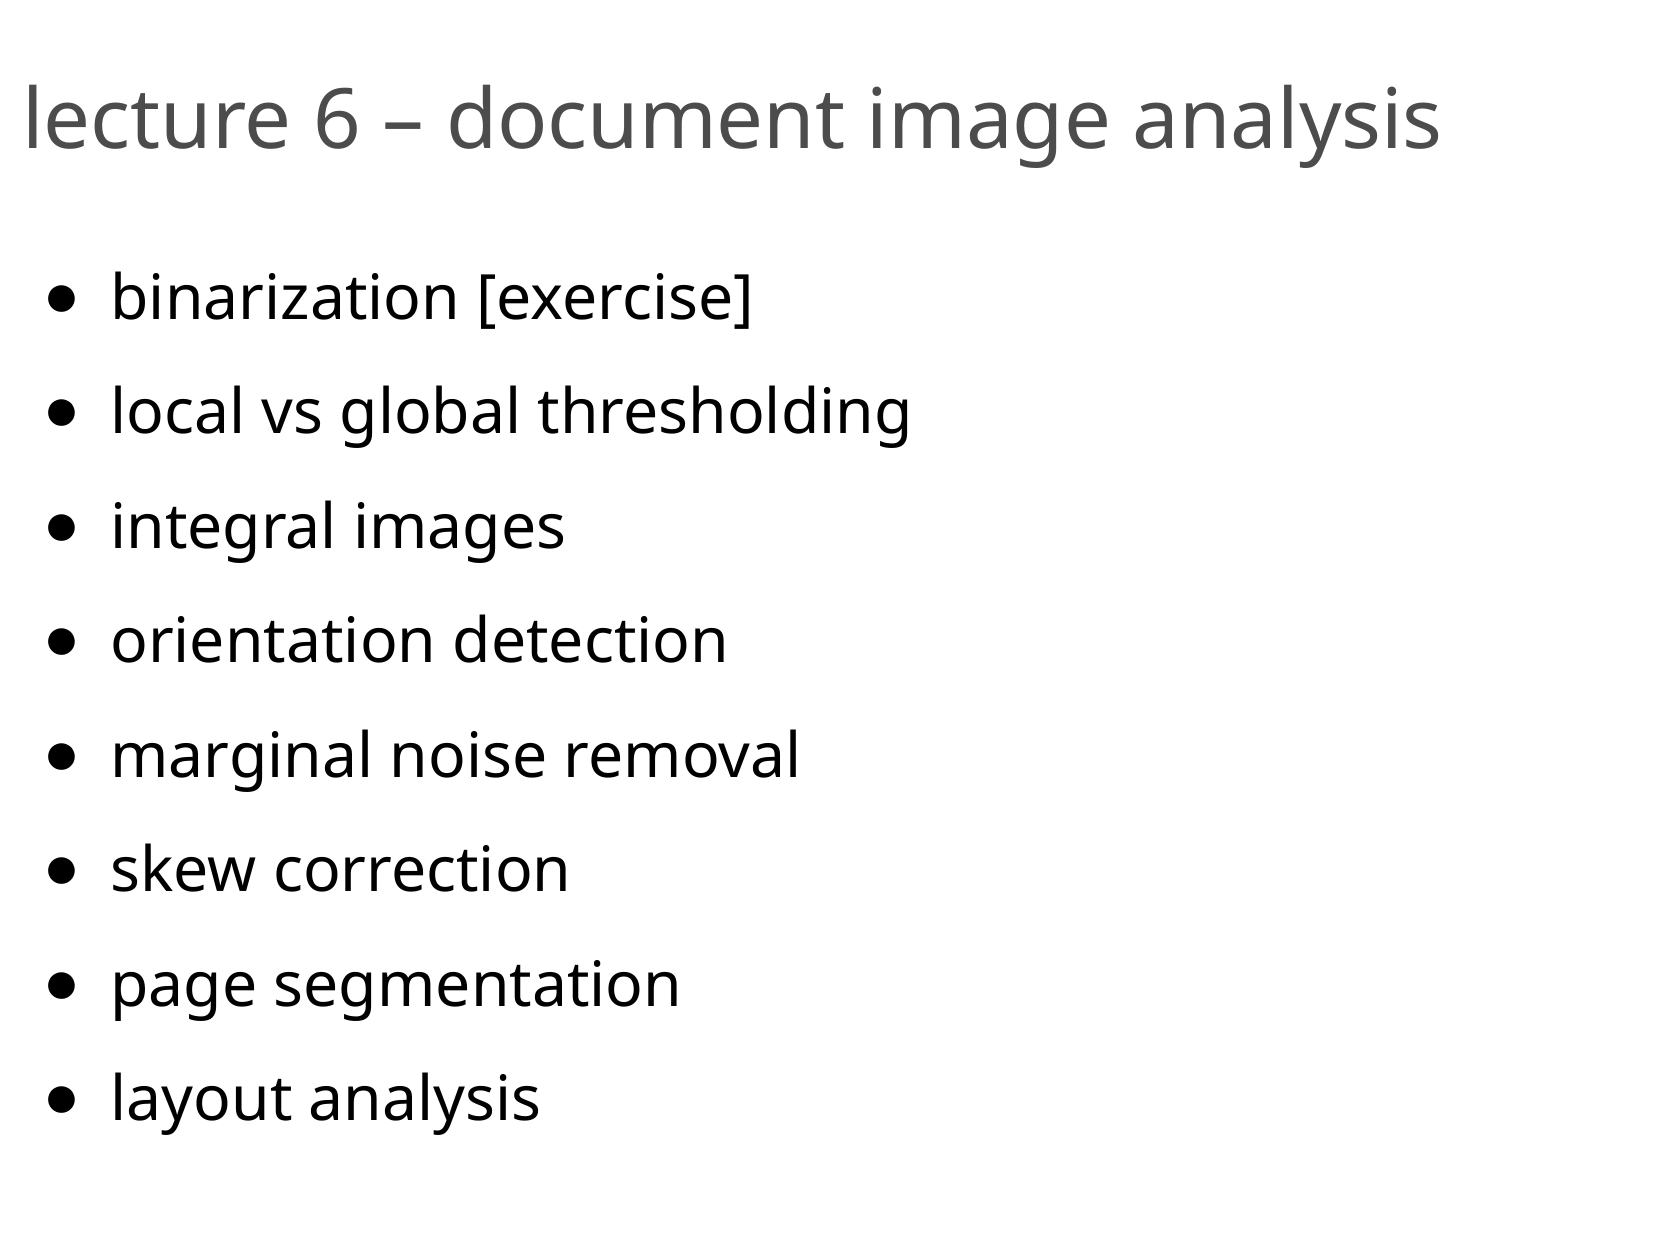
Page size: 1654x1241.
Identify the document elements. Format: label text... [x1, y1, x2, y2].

title lecture 6 – document image analysis [22, 0, 1654, 234]
list binarization [exercise] local vs global thresholding integral images orientation detection marginal noise removal skew correction page segmentation layout analysis [25, 233, 1654, 1158]
